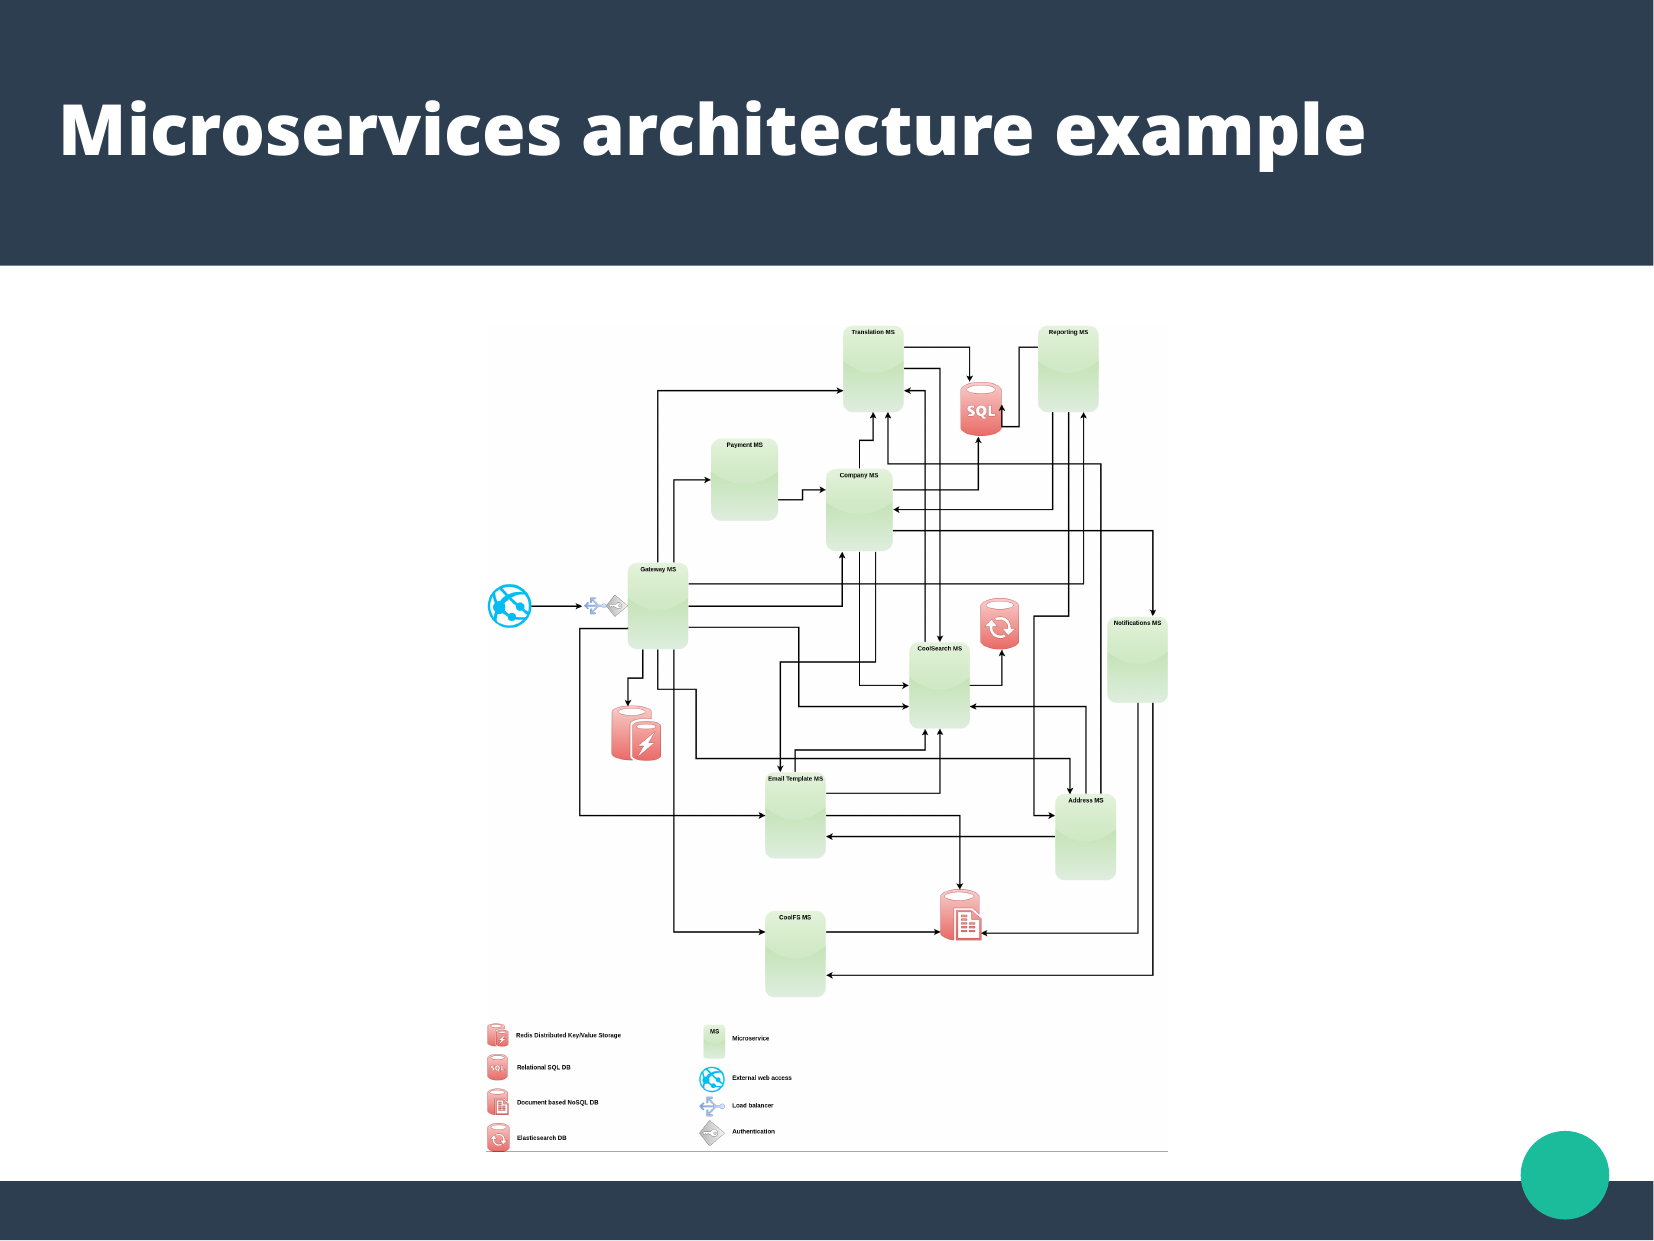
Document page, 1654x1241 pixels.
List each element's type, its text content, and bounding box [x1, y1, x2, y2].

picture [486, 324, 1168, 1152]
title Microservices architecture example [59, 49, 1595, 207]
